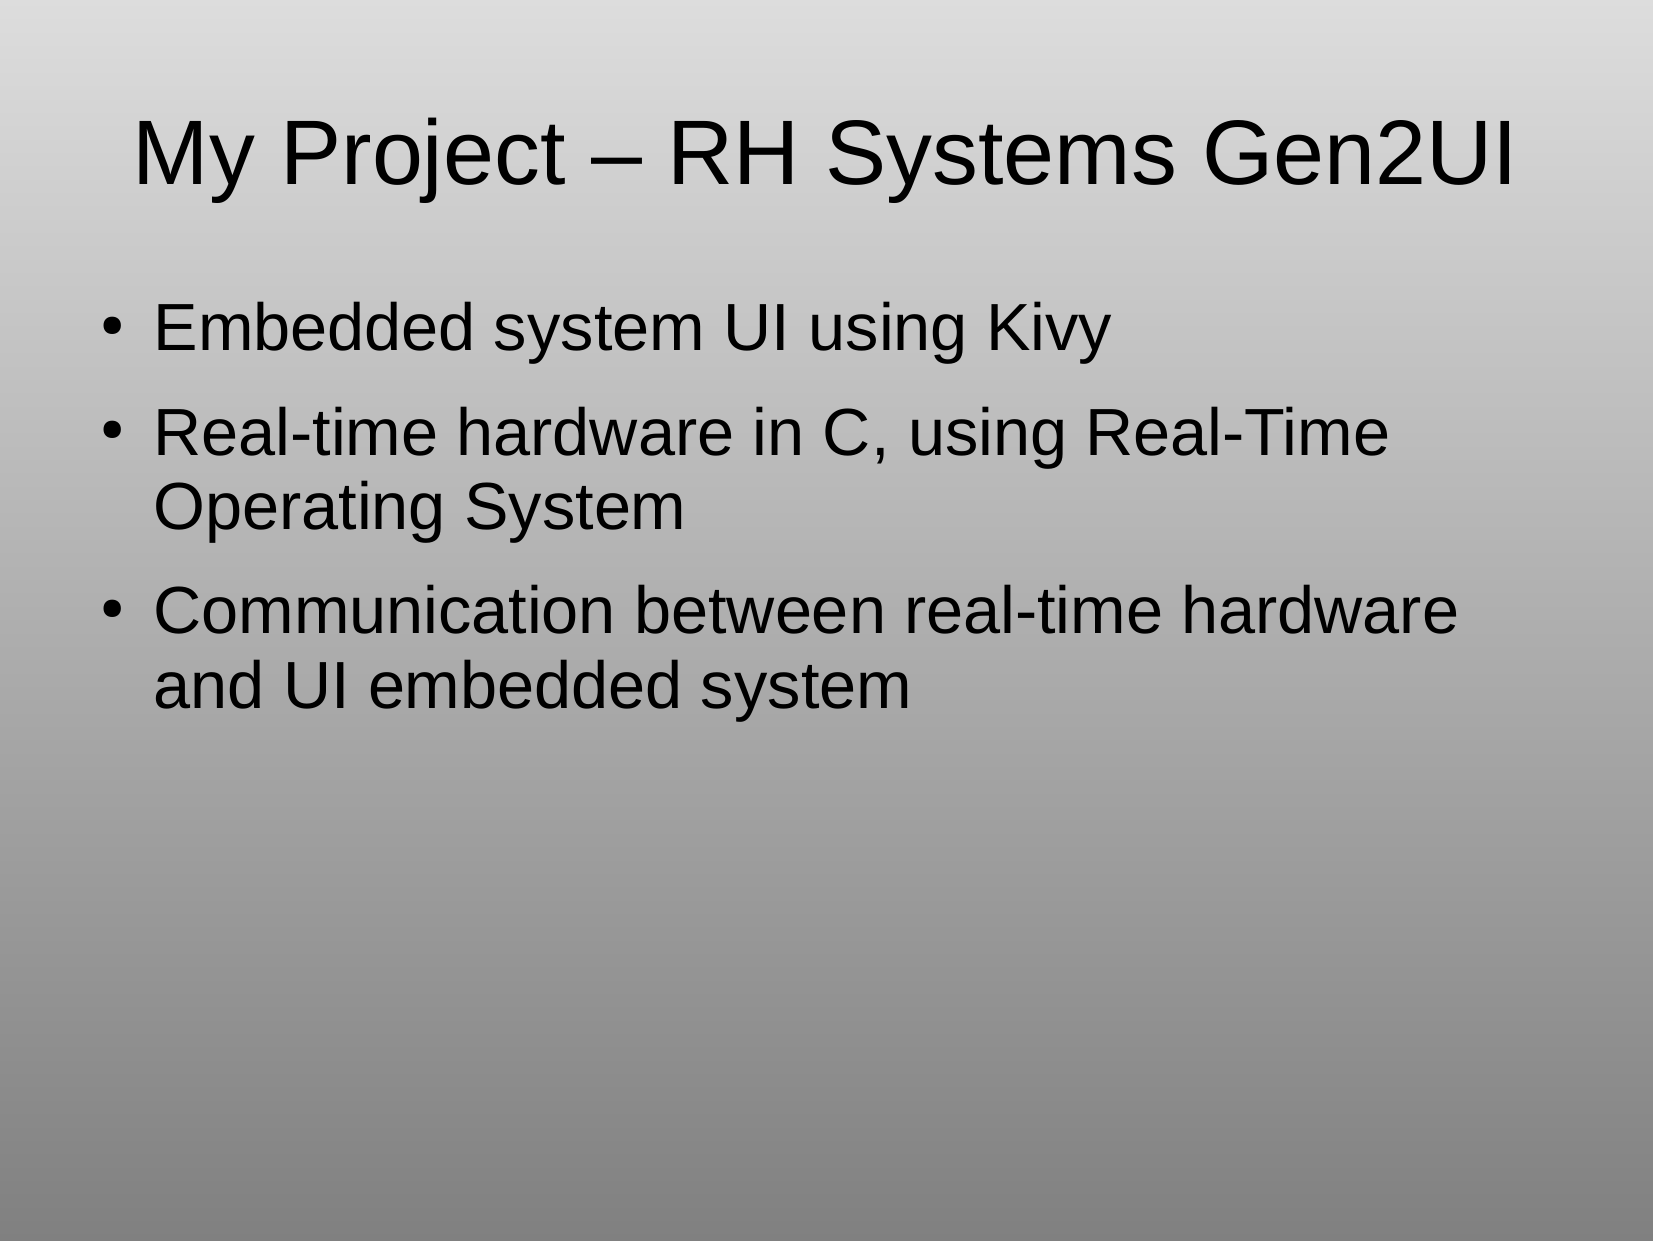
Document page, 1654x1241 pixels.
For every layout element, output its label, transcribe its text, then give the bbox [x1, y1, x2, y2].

title My Project – RH Systems Gen2UI [82, 49, 1571, 257]
list Embedded system UI using Kivy Real-time hardware in C, using Real-Time Operating System Communication between real-time hardware and UI embedded system [82, 290, 1571, 1010]
